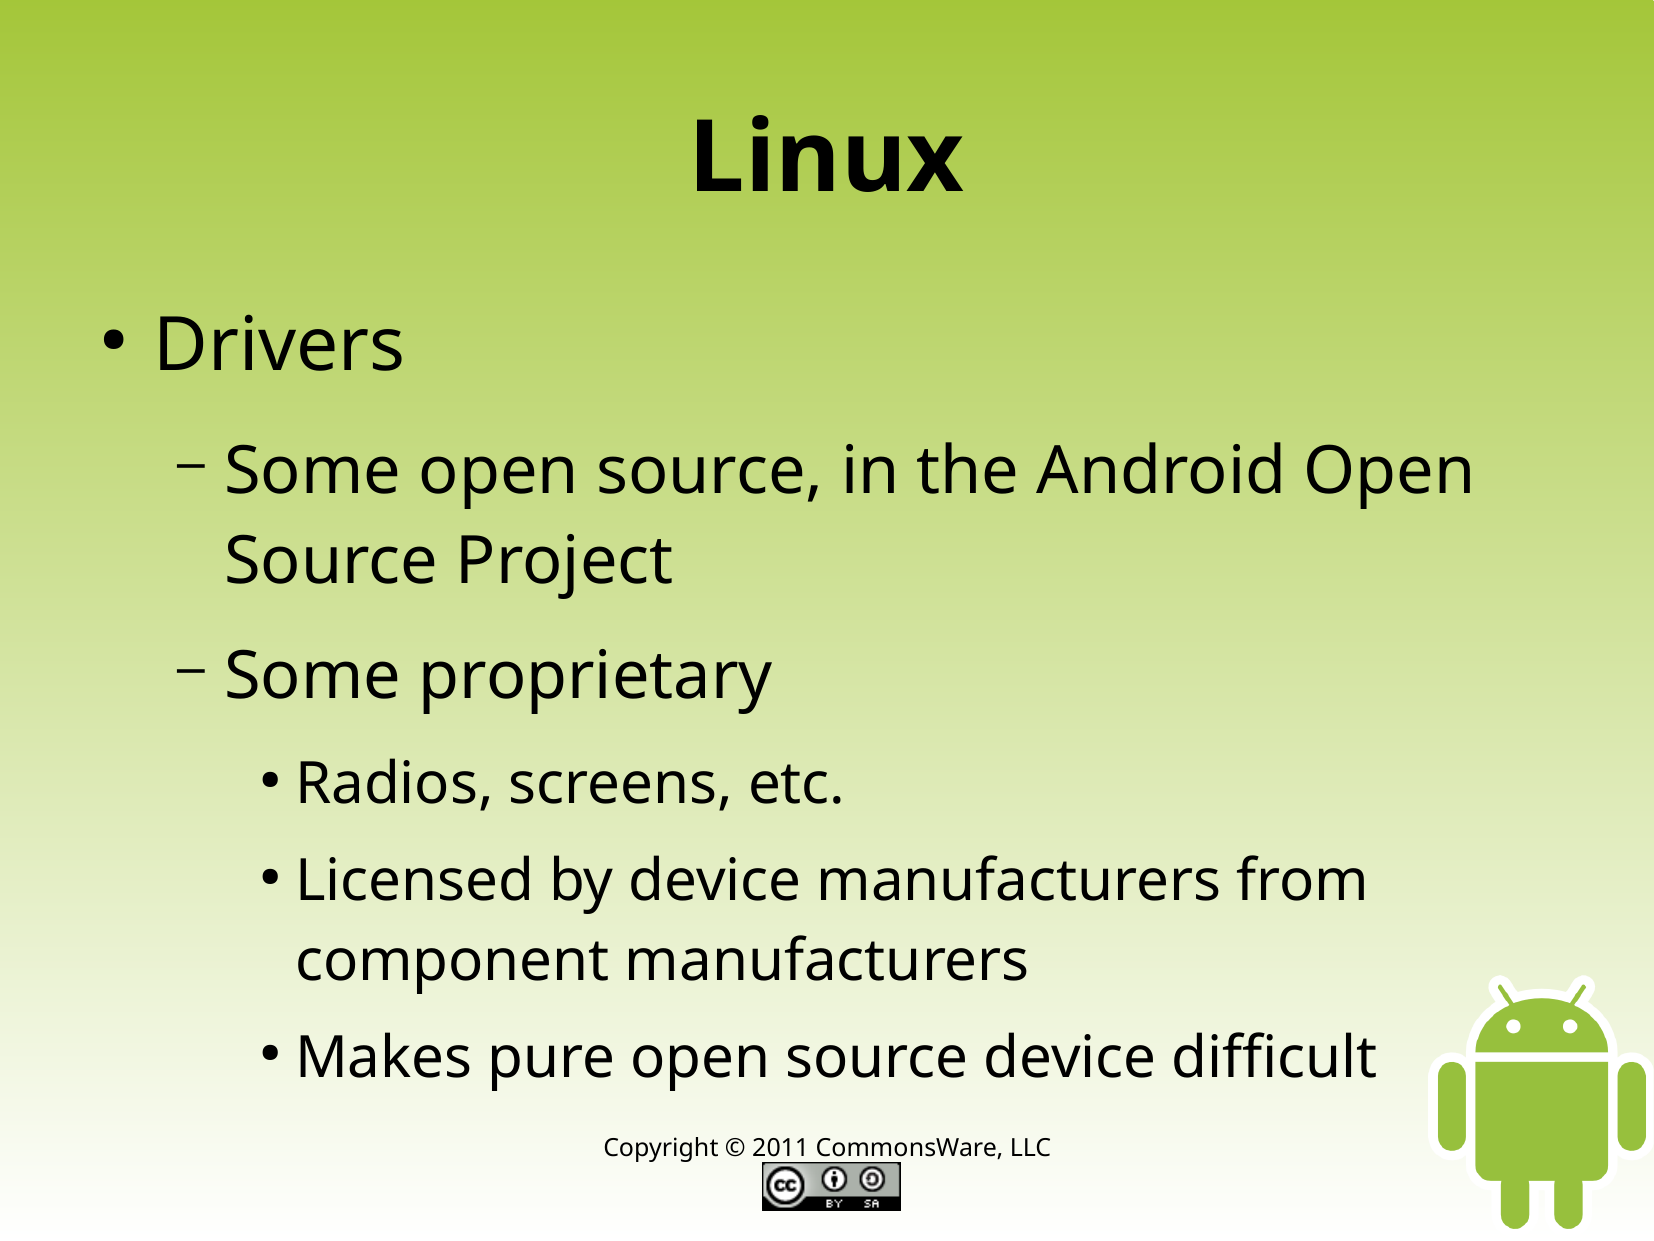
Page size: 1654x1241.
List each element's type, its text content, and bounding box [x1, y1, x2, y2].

title Linux [82, 49, 1571, 257]
picture [1428, 975, 1654, 1238]
list Drivers Some open source, in the Android Open Source Project Some proprietary Radios, screens, etc. Licensed by device manufacturers from component manufacturers Makes pure open source device difficult [82, 290, 1538, 1088]
picture [762, 1162, 901, 1211]
